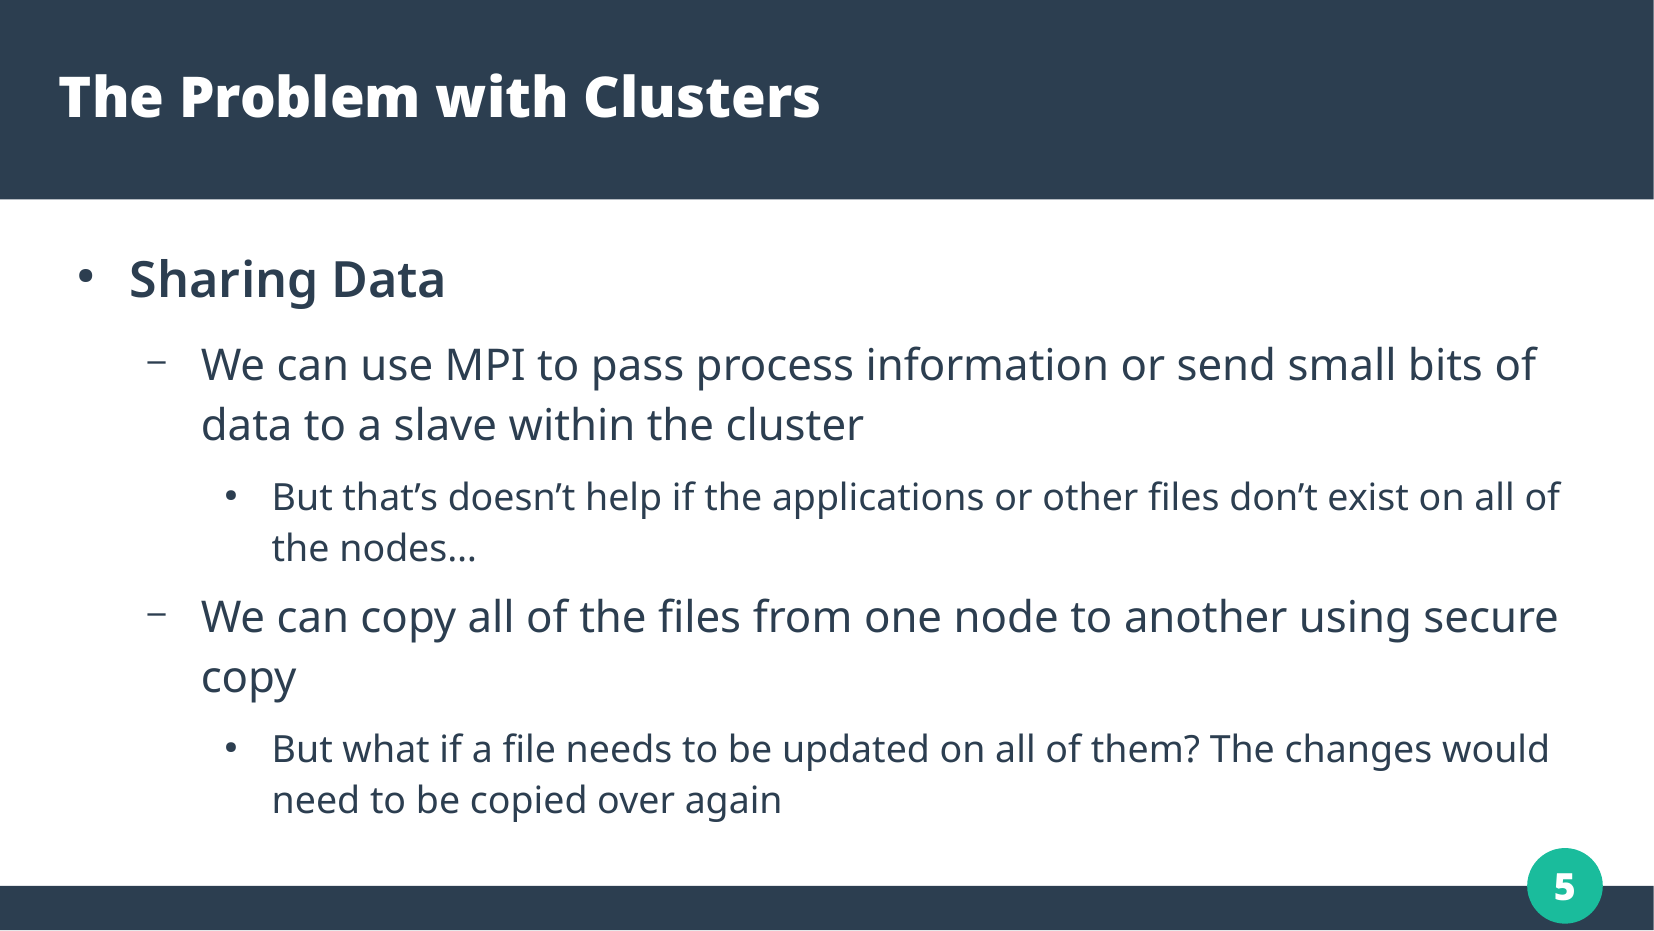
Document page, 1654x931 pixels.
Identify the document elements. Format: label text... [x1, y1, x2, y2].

title The Problem with Clusters [59, 37, 1595, 156]
list Sharing Data We can use MPI to pass process information or send small bits of data to a slave within the cluster But that’s doesn’t help if the applications or other files don’t exist on all of the nodes… We can copy all of the files from one node to another using secure copy But what if a file needs to be updated on all of them? The changes would need to be copied over again [59, 243, 1595, 864]
